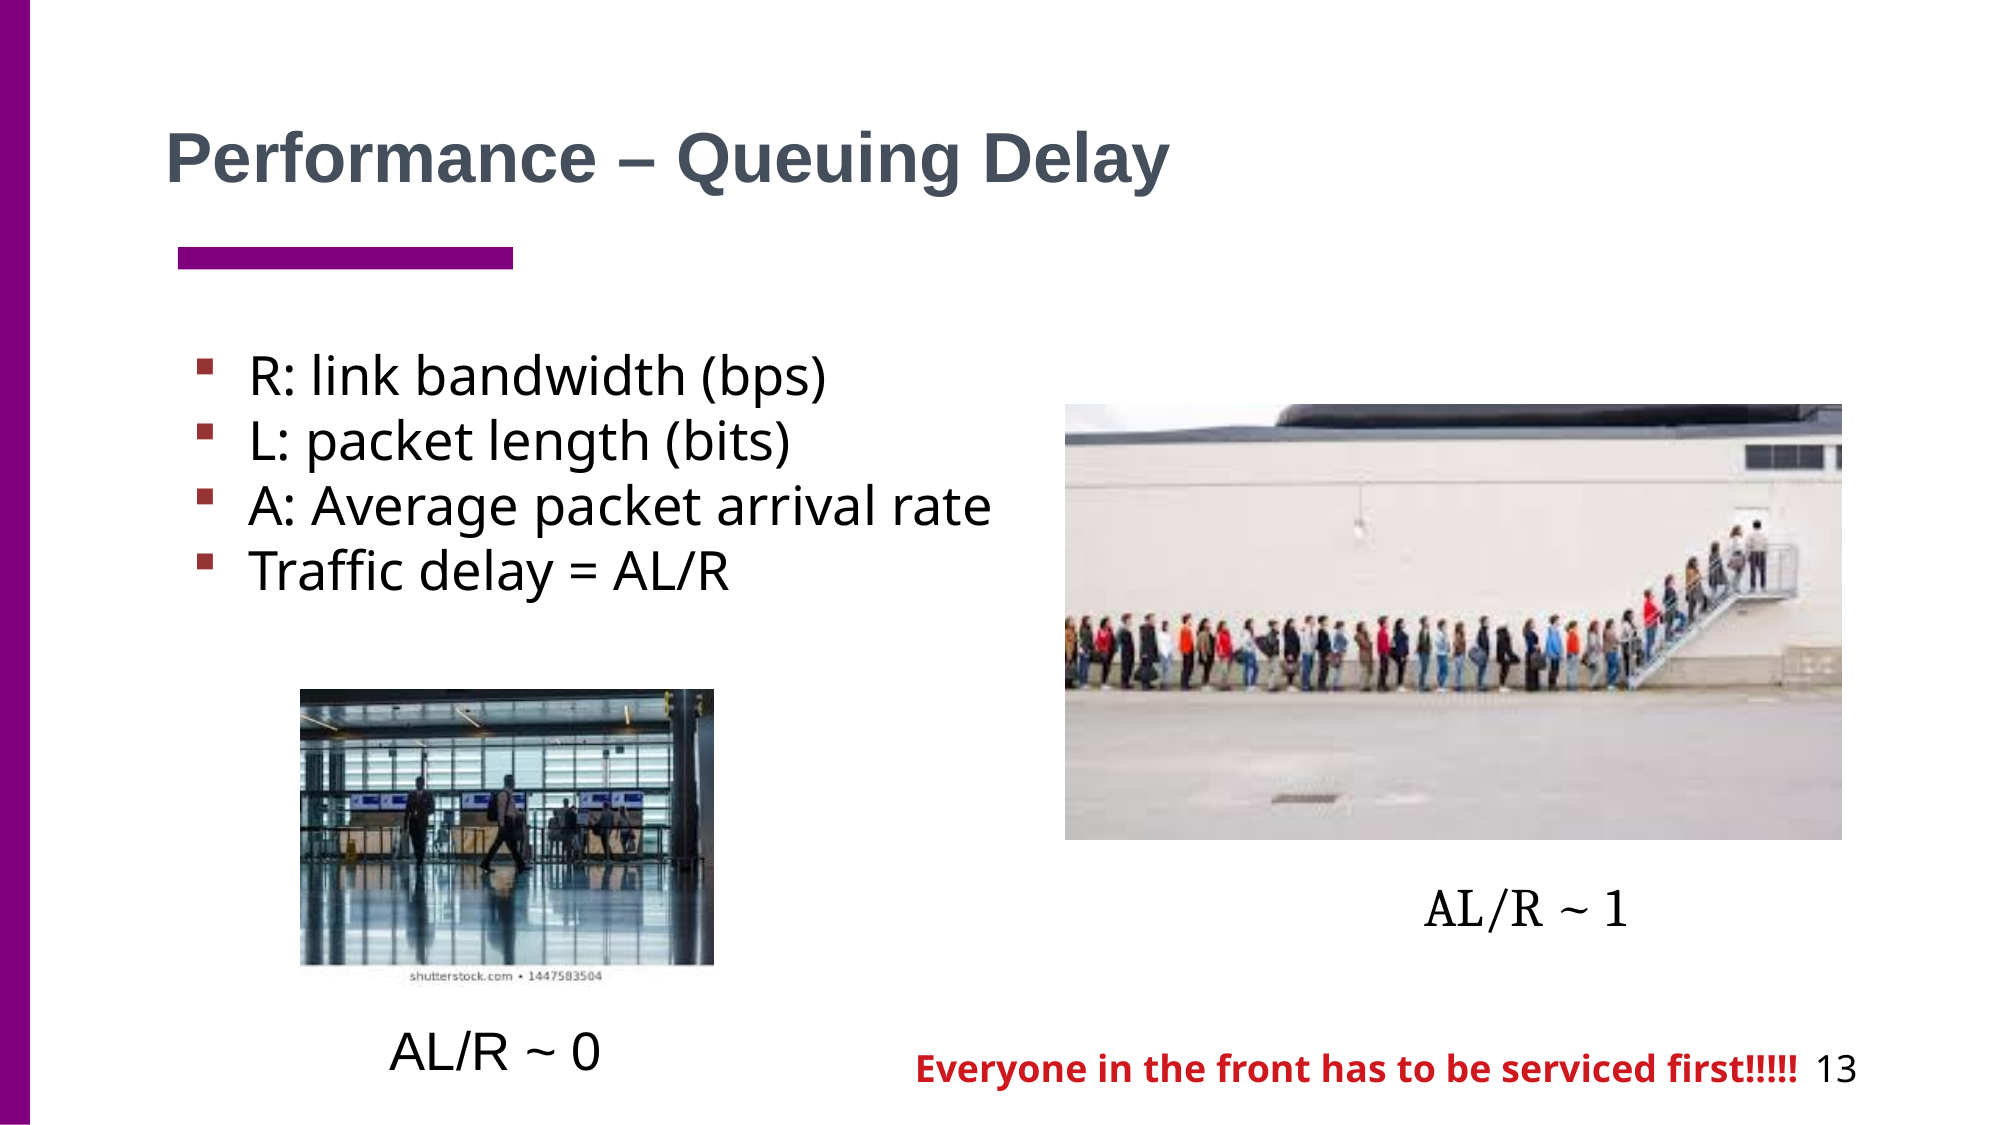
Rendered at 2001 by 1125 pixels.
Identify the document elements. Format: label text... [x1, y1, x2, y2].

text_box Performance – Queuing Delay [151, 0, 1849, 212]
text_box AL/R ~ 1 [1409, 870, 1666, 1011]
picture [1065, 404, 1842, 841]
picture [300, 689, 714, 987]
text_box R: link bandwidth (bps) L: packet length (bits) A: Average packet arrival rate Traffic delay = AL/R [177, 326, 1875, 1050]
text_box Everyone in the front has to be serviced first!!!!! [900, 1035, 1787, 1095]
text_box AL/R ~ 0 [375, 1014, 631, 1125]
